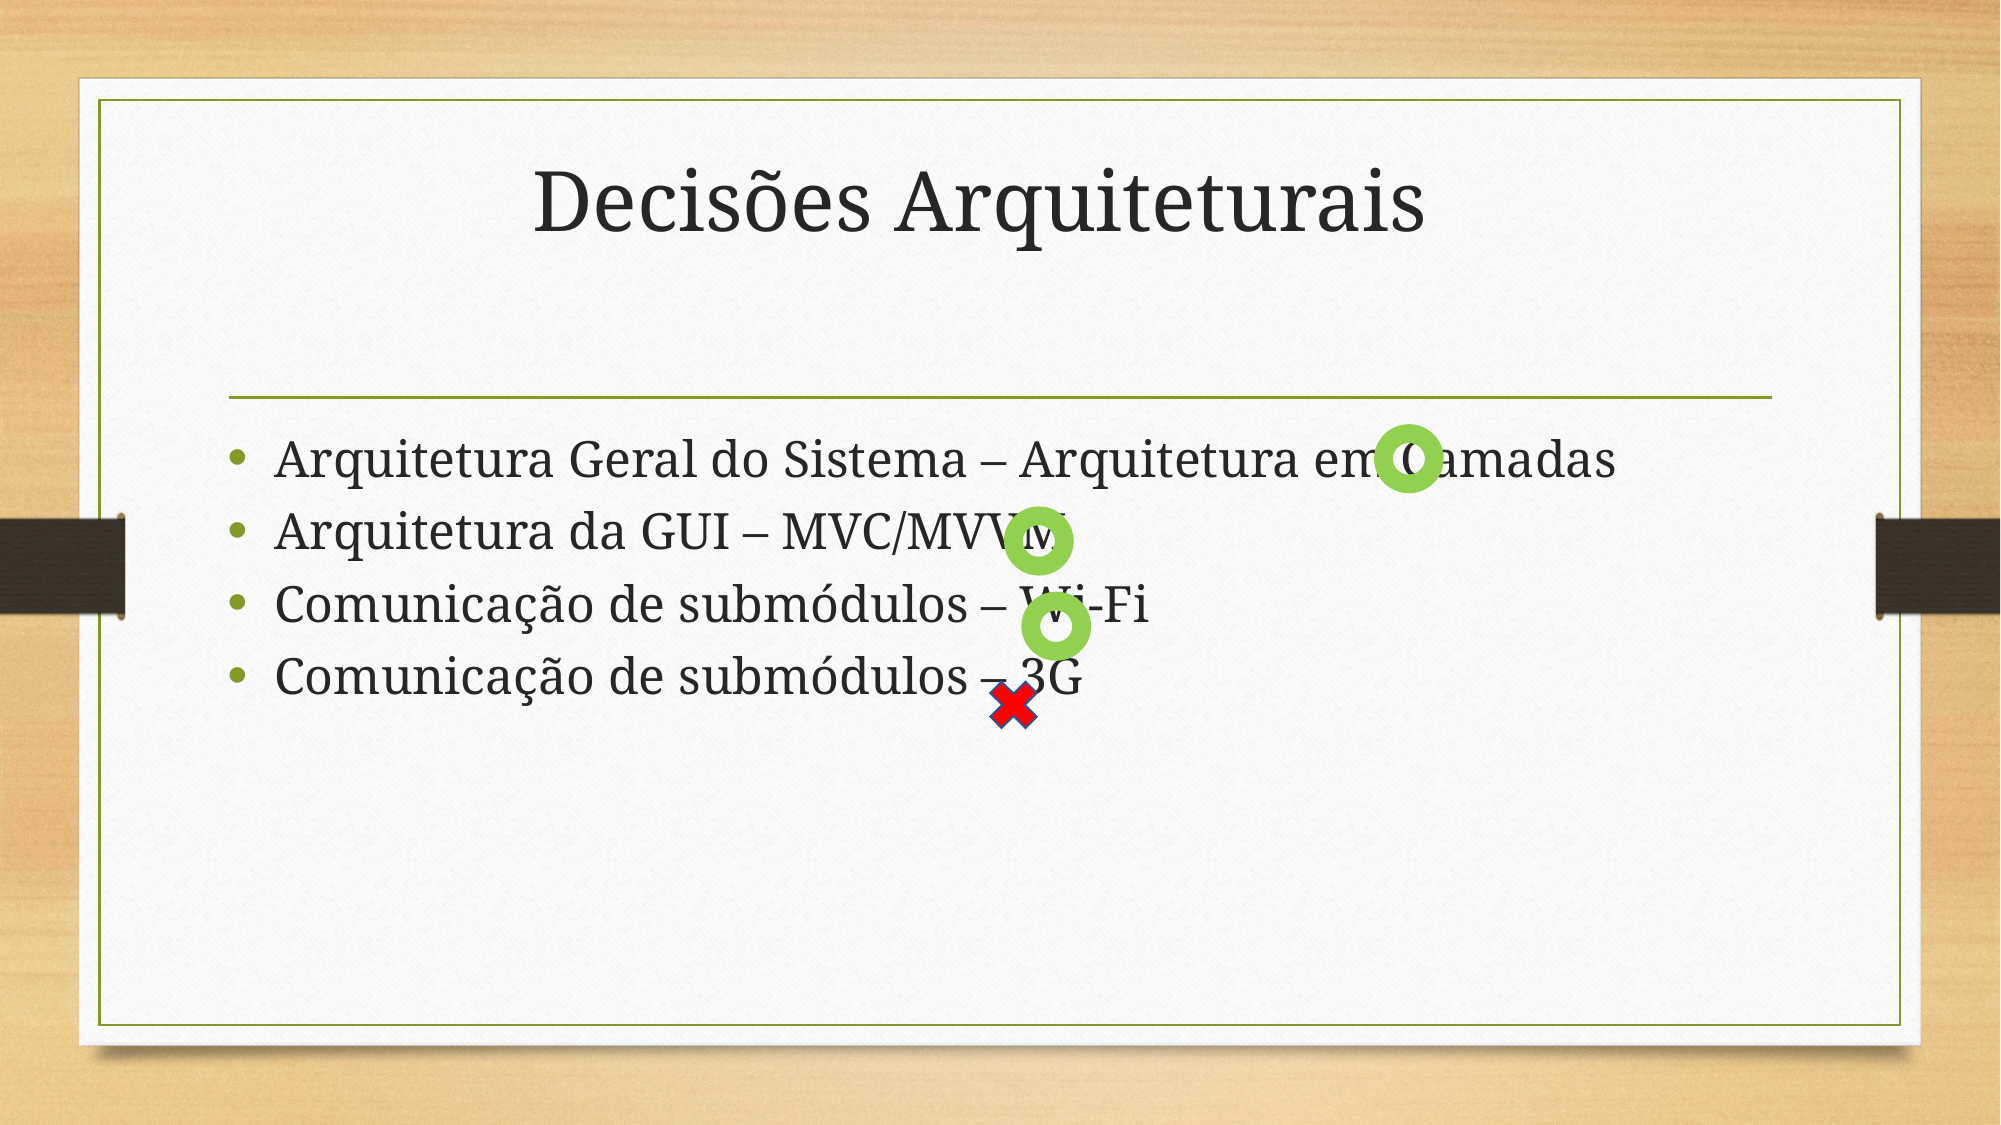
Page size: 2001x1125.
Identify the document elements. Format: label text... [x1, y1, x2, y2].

title Decisões Arquiteturais [192, 90, 1768, 305]
text_box [990, 681, 1037, 728]
text_box [1005, 507, 1073, 575]
text_box [1375, 425, 1443, 493]
text_box [1022, 592, 1091, 660]
list Arquitetura Geral do Sistema – Arquitetura em Camadas Arquitetura da GUI – MVC/MVVM Comunicação de submódulos – Wi-Fi Comunicação de submódulos – 3G [212, 419, 1788, 964]
